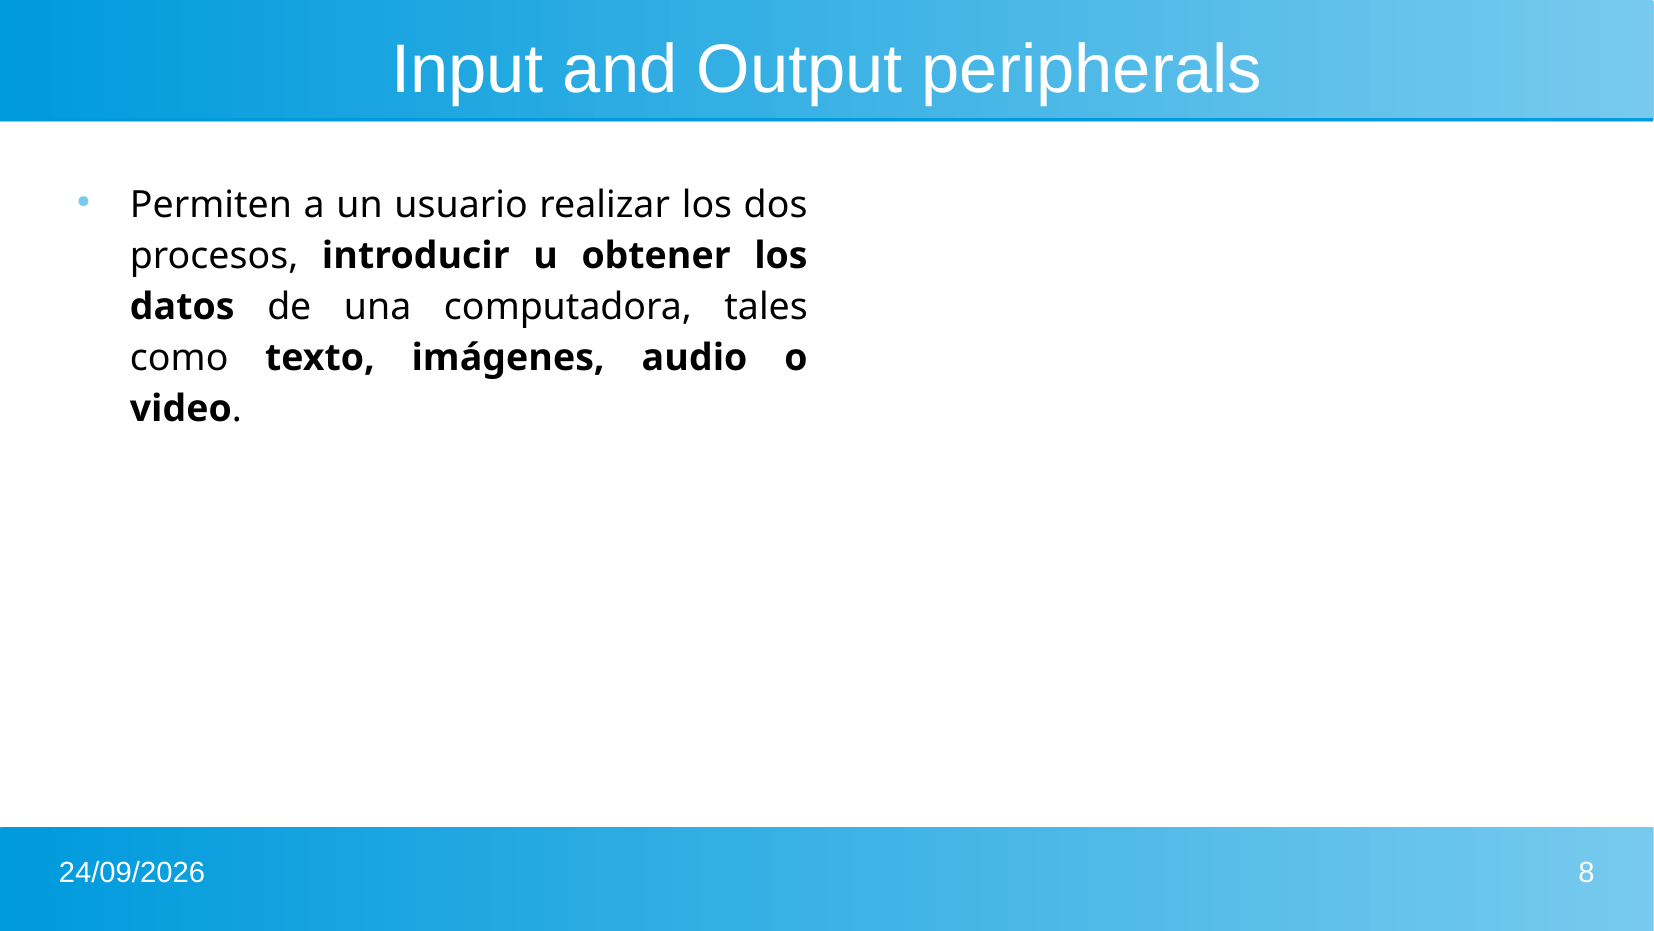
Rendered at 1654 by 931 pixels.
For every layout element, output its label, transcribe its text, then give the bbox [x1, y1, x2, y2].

title Input and Output peripherals [59, 29, 1595, 108]
list Permiten a un usuario realizar los dos procesos, introducir u obtener los datos de una computadora, tales como texto, imágenes, audio o video. [59, 177, 809, 459]
